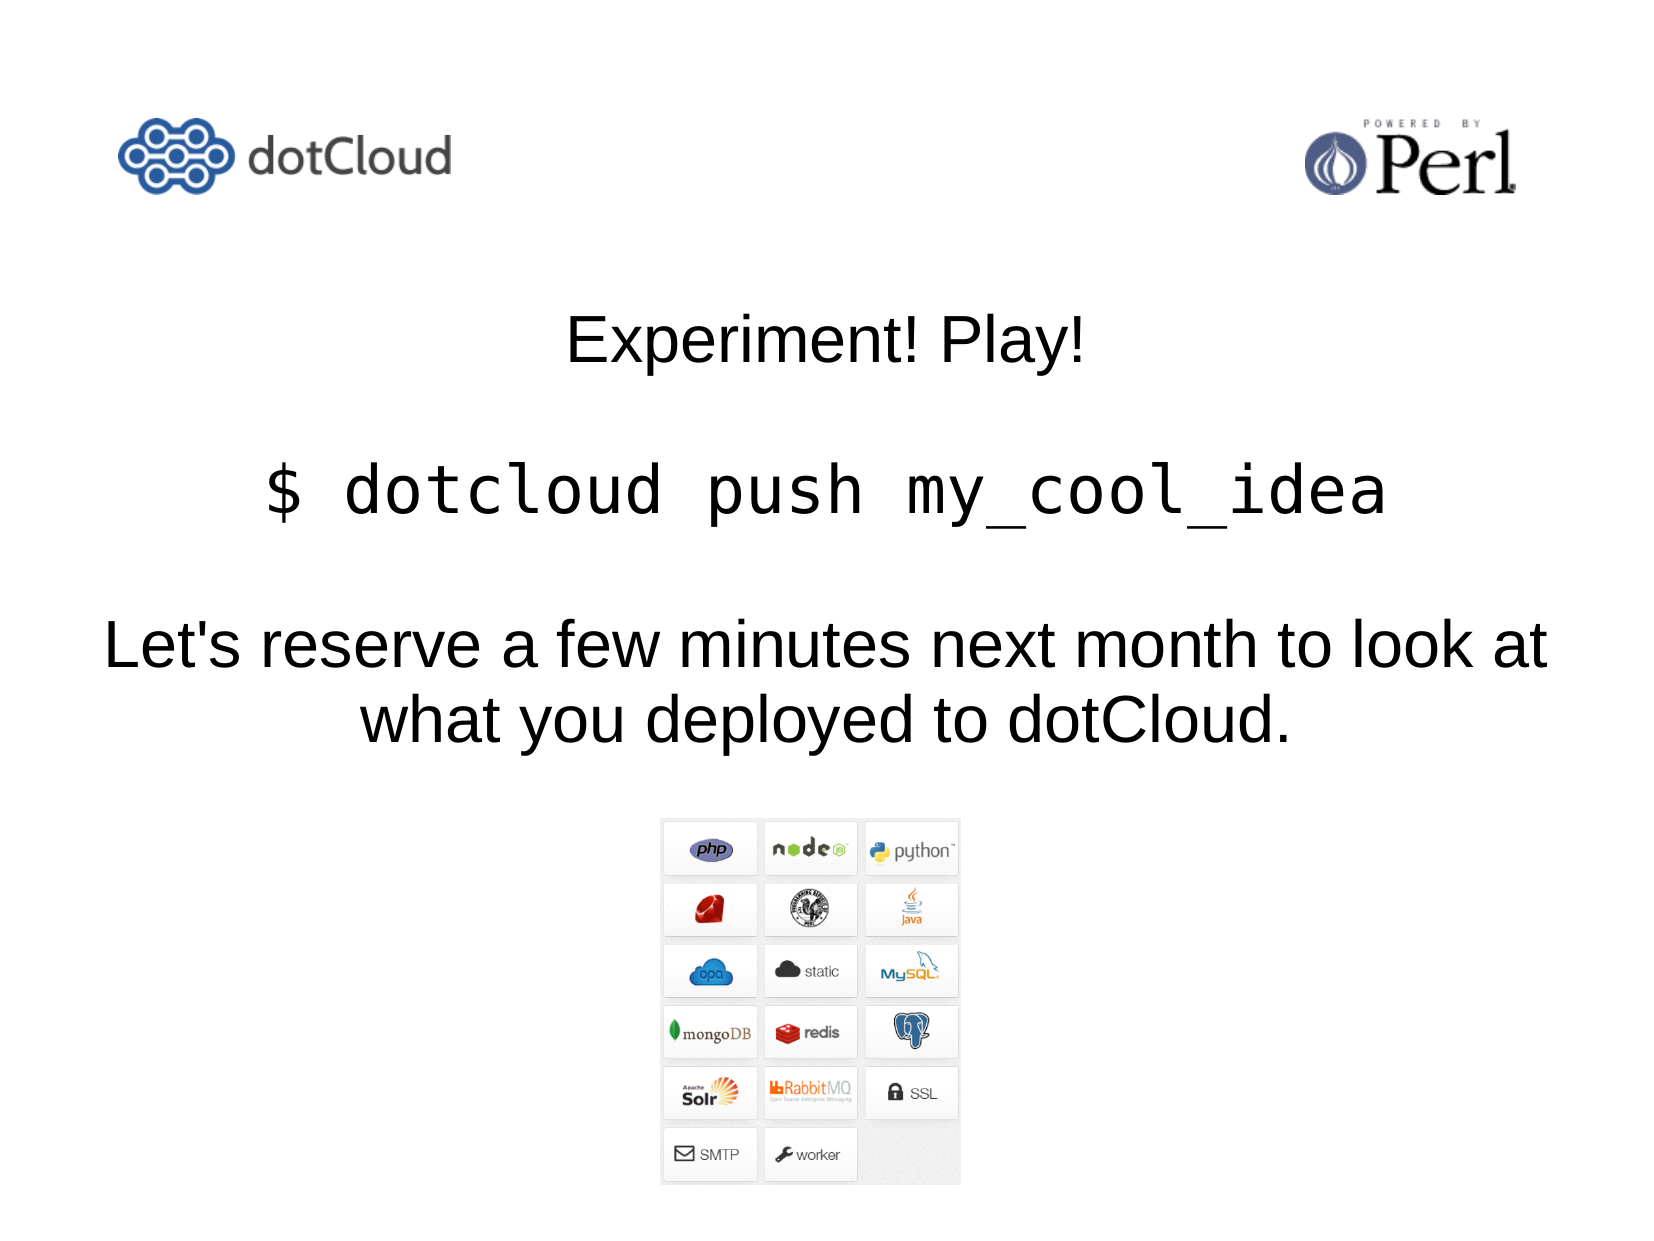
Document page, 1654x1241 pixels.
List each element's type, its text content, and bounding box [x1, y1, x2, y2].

subtitle Experiment! Play! $ dotcloud push my_cool_idea Let's reserve a few minutes next month to look at what you deployed to dotCloud. [82, 49, 1571, 1010]
picture [118, 118, 451, 196]
picture [1305, 115, 1516, 196]
picture [660, 818, 961, 1186]
